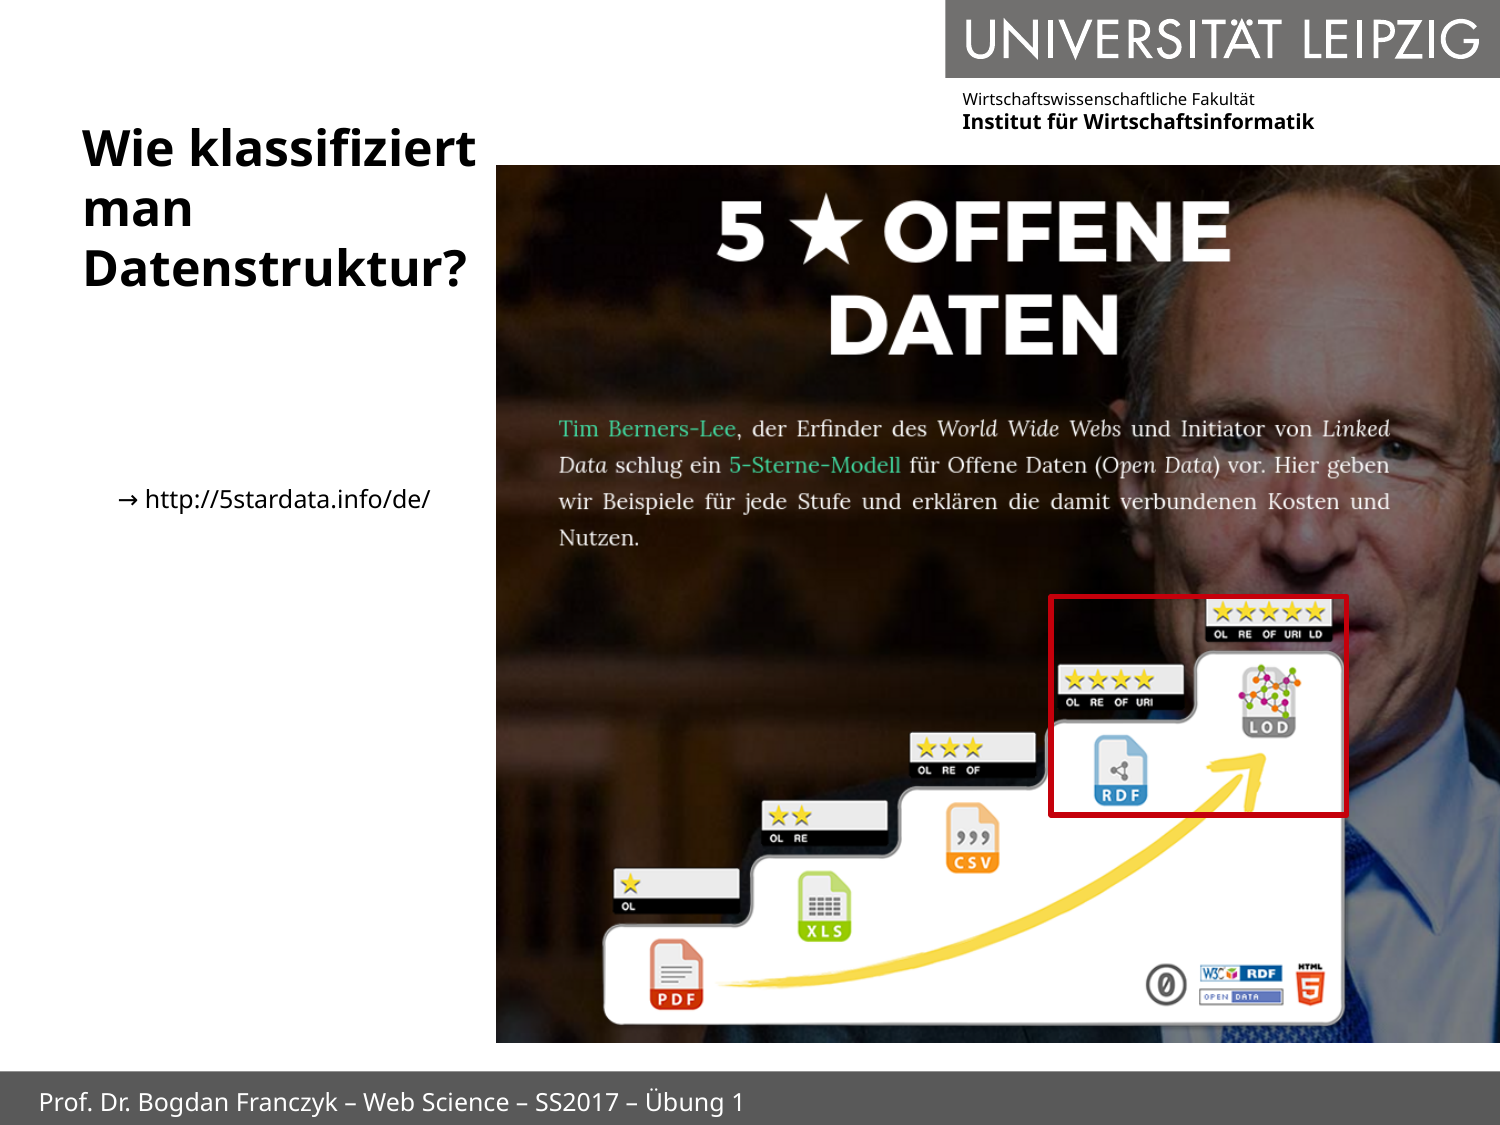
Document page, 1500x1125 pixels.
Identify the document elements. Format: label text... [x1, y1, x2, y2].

picture [496, 165, 1500, 1043]
list → http://5stardata.info/de/ [82, 304, 496, 1032]
title Wie klassifiziert man Datenstruktur? [82, 164, 1418, 249]
